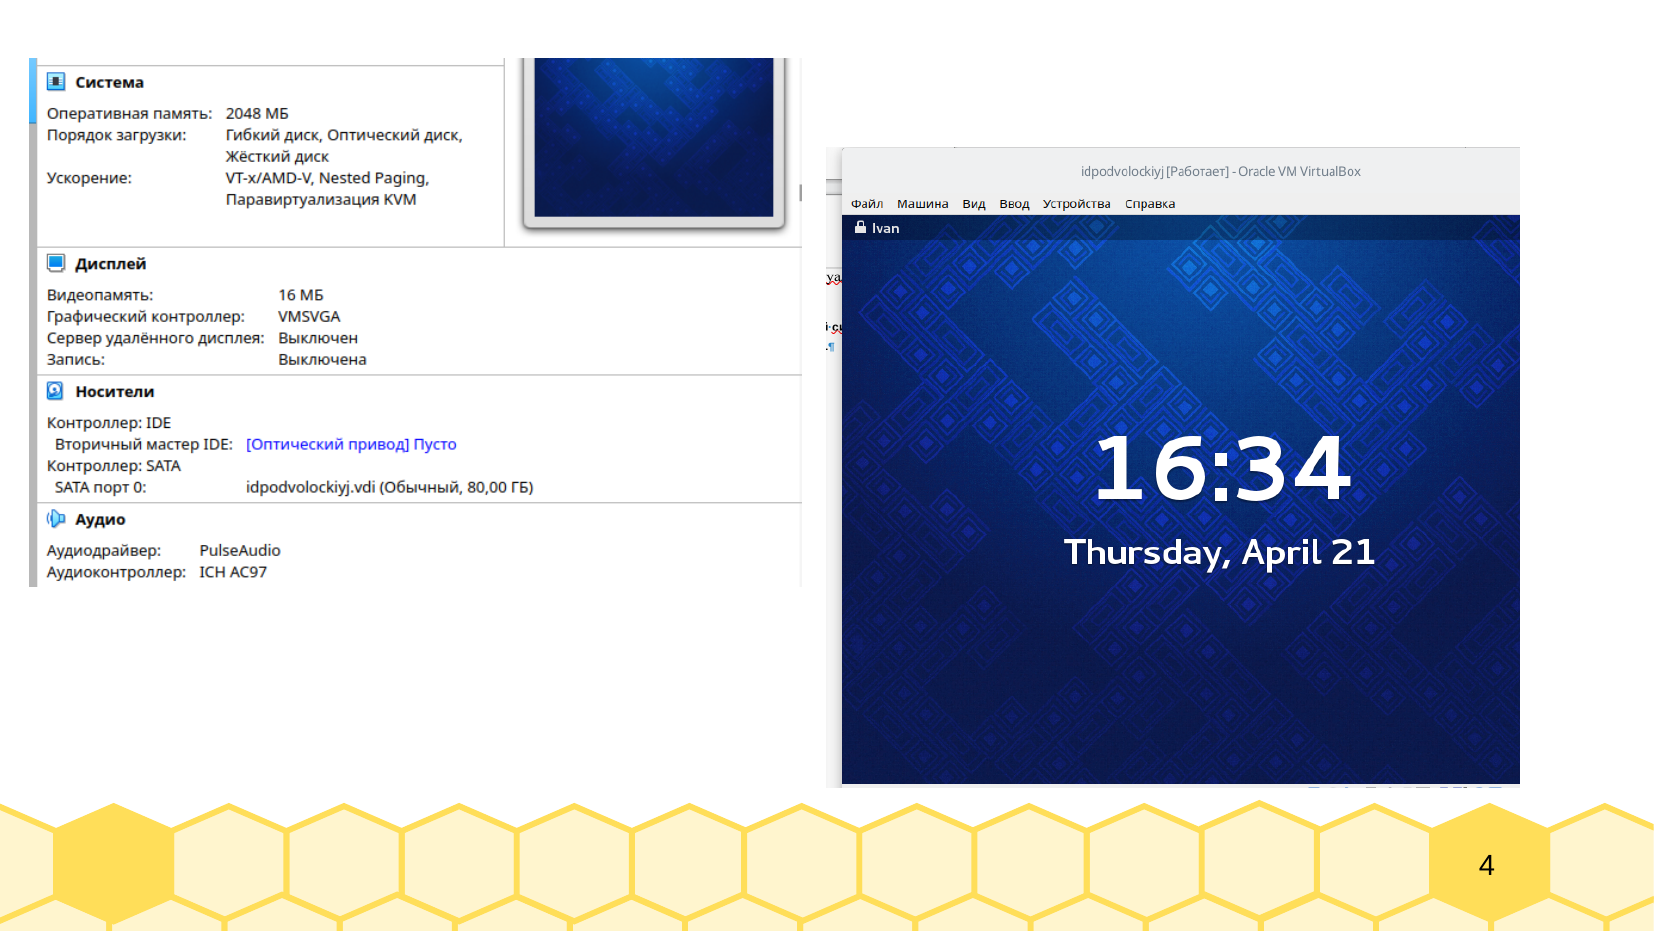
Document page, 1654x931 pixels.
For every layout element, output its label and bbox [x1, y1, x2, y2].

picture [29, 59, 802, 587]
picture [826, 147, 1520, 789]
